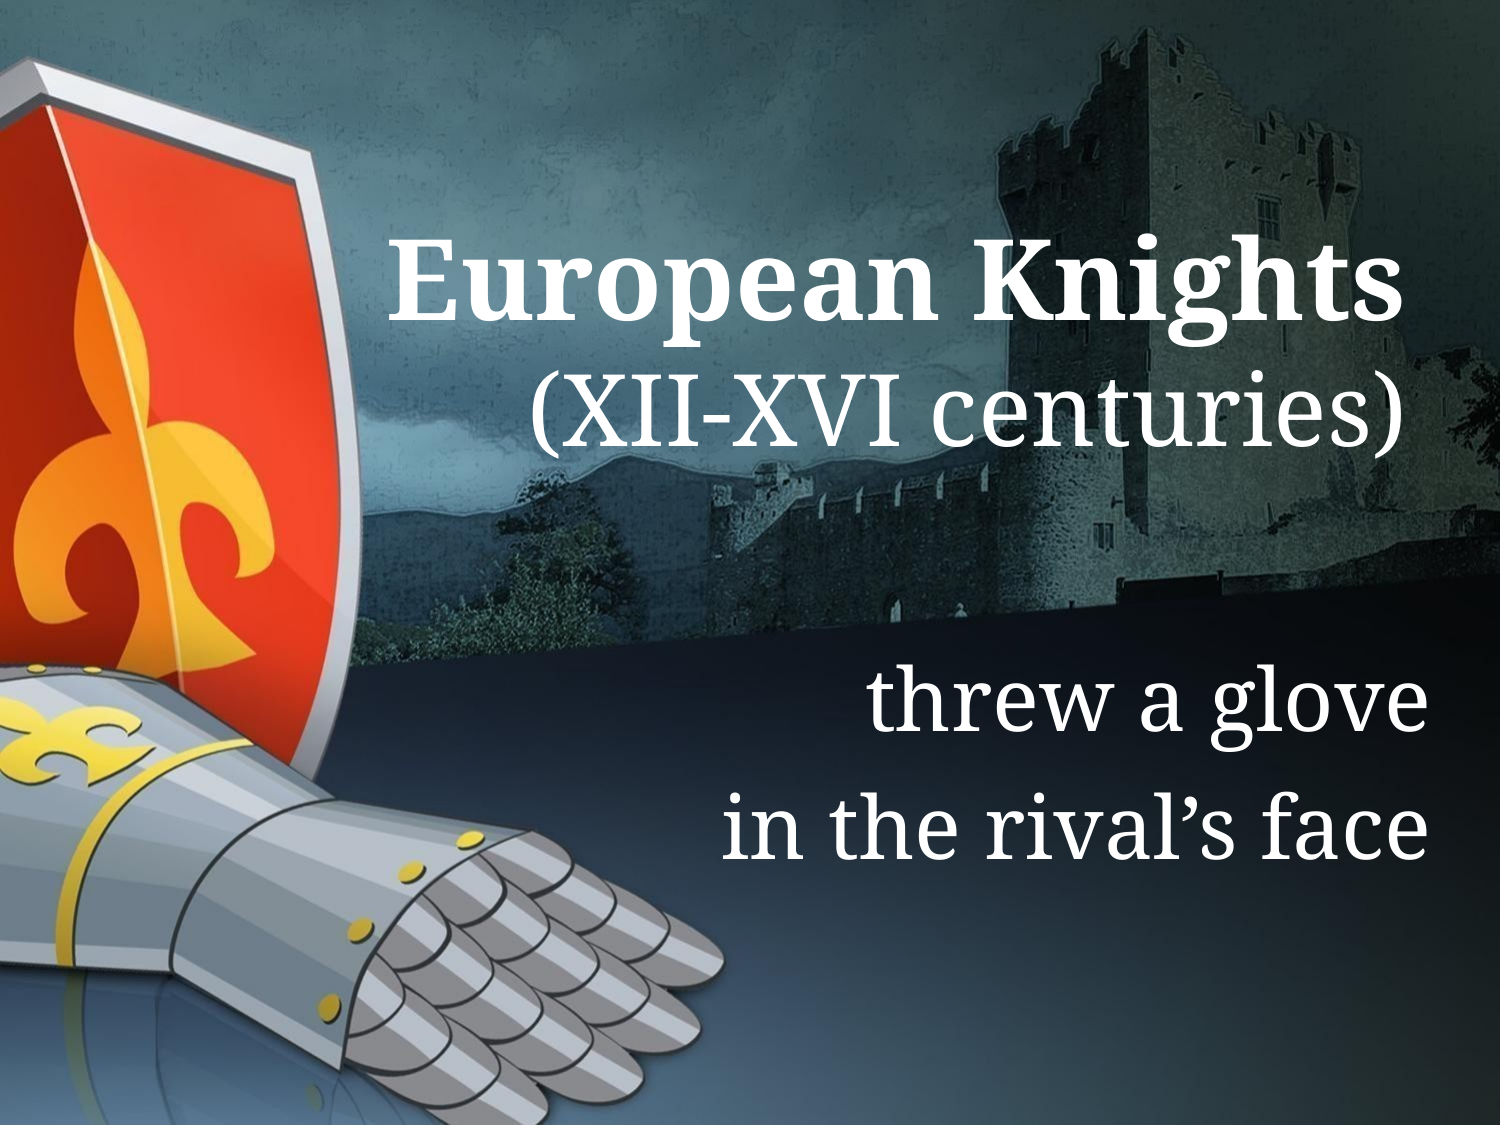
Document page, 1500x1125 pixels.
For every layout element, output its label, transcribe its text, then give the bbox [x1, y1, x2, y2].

list threw a glove in the rival’s face [643, 637, 1447, 1035]
picture [0, 0, 1500, 1125]
title European Knights (XII-XVI centuries) [289, 195, 1423, 479]
